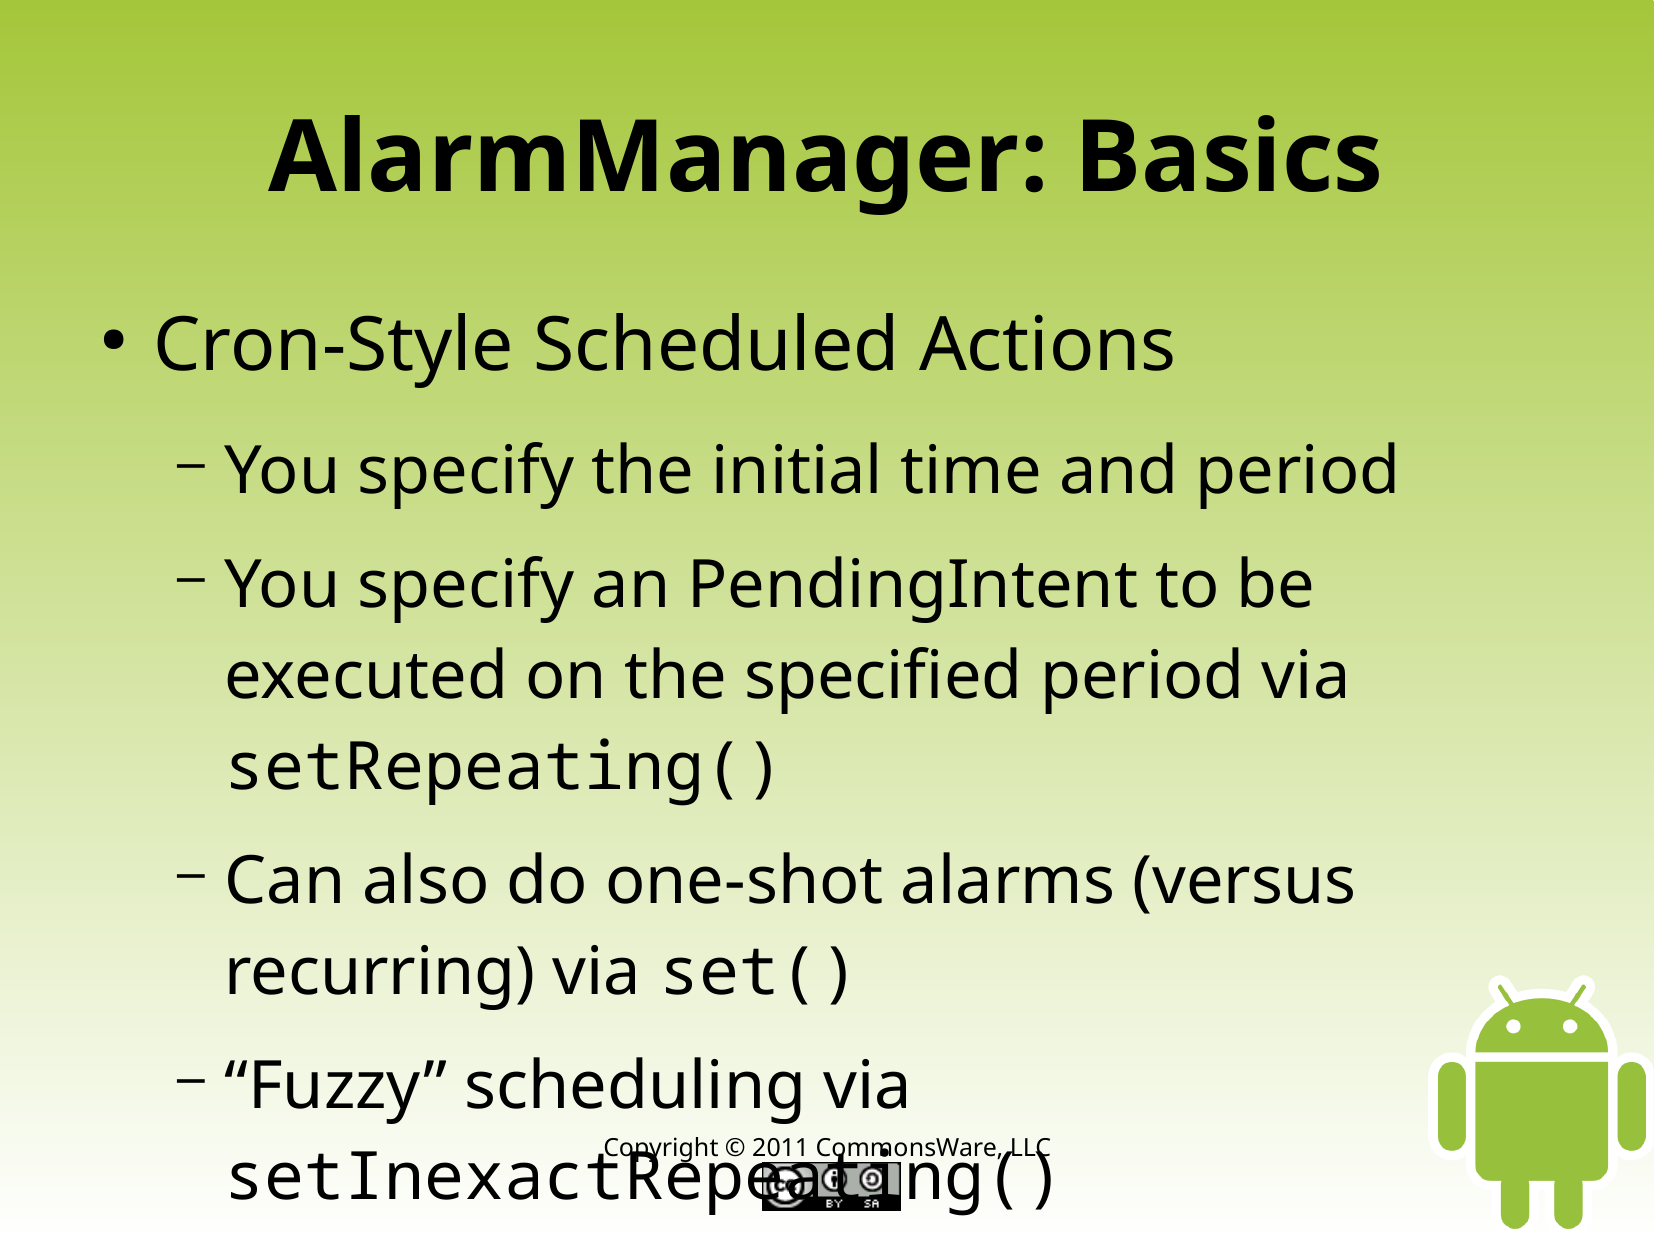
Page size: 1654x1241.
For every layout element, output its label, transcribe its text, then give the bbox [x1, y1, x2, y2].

list Cron-Style Scheduled Actions You specify the initial time and period You specify an PendingIntent to be executed on the specified period via setRepeating() Can also do one-shot alarms (versus recurring) via set() “Fuzzy” scheduling via setInexactRepeating() [82, 290, 1571, 1109]
picture [762, 1162, 901, 1211]
picture [762, 1168, 774, 1177]
title AlarmManager: Basics [82, 49, 1571, 257]
picture [1428, 975, 1654, 1238]
